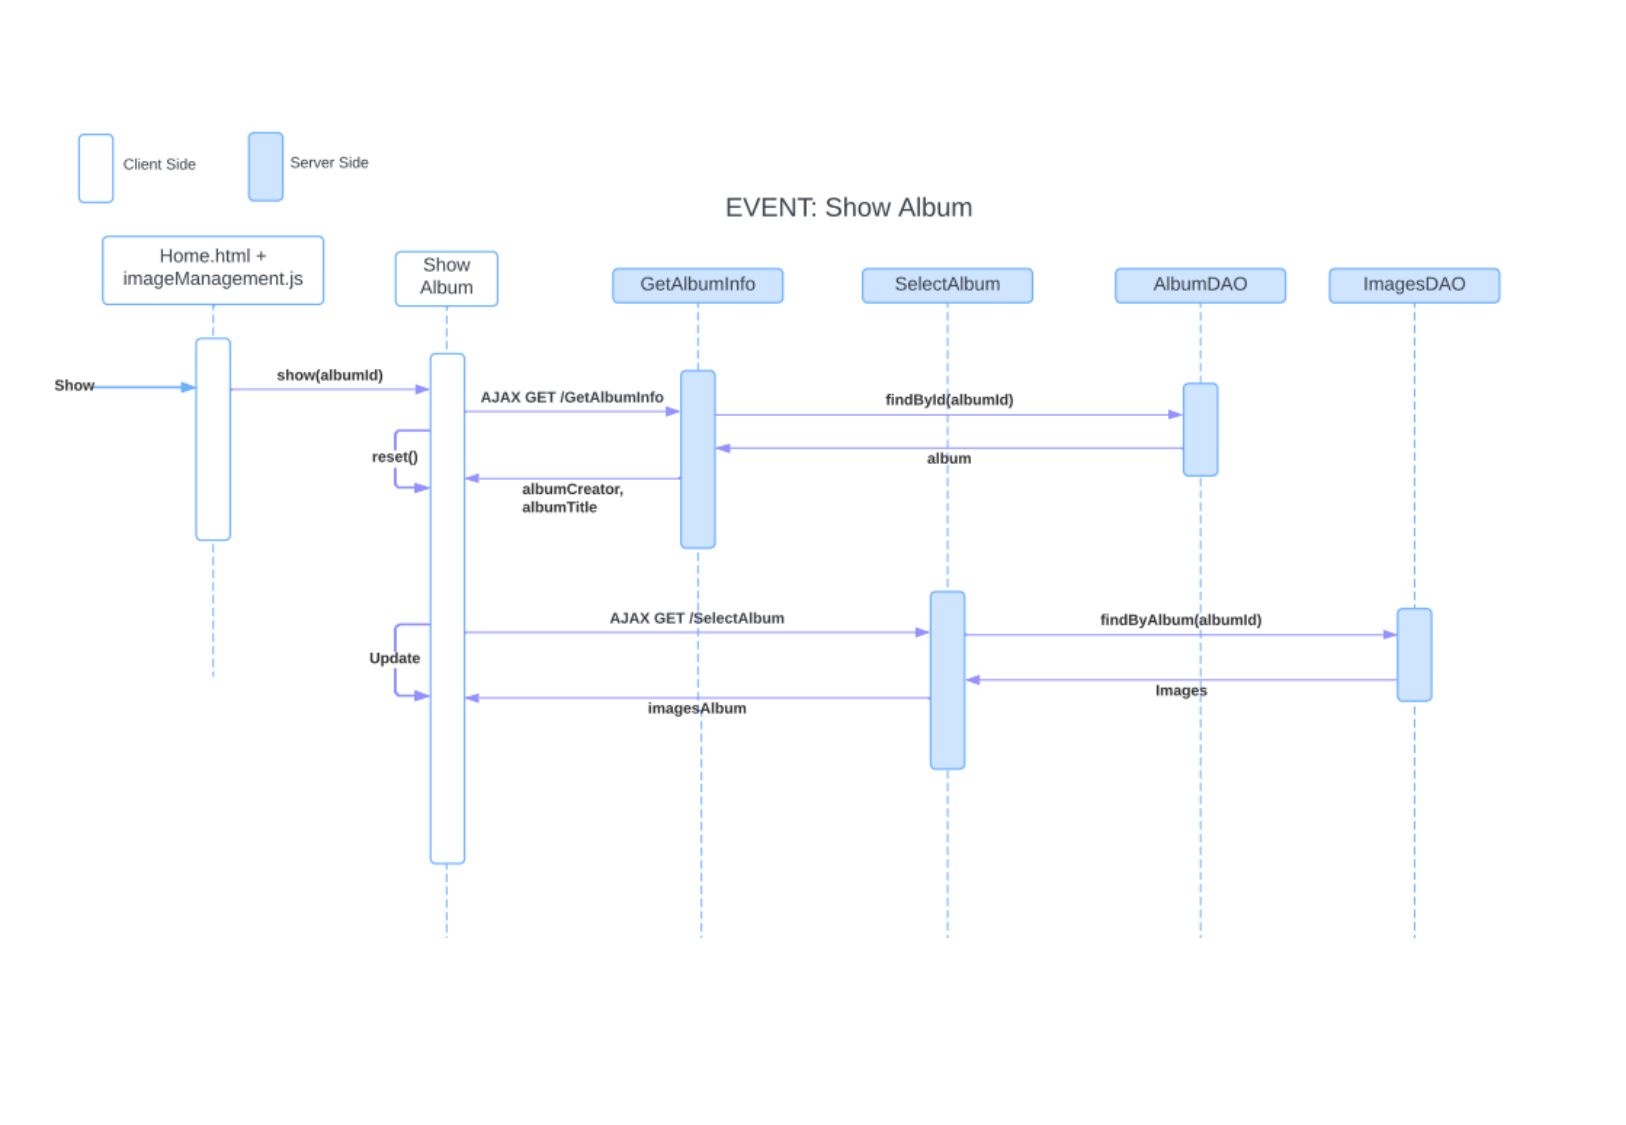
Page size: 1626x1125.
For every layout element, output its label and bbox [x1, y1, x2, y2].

picture [25, 112, 1574, 938]
